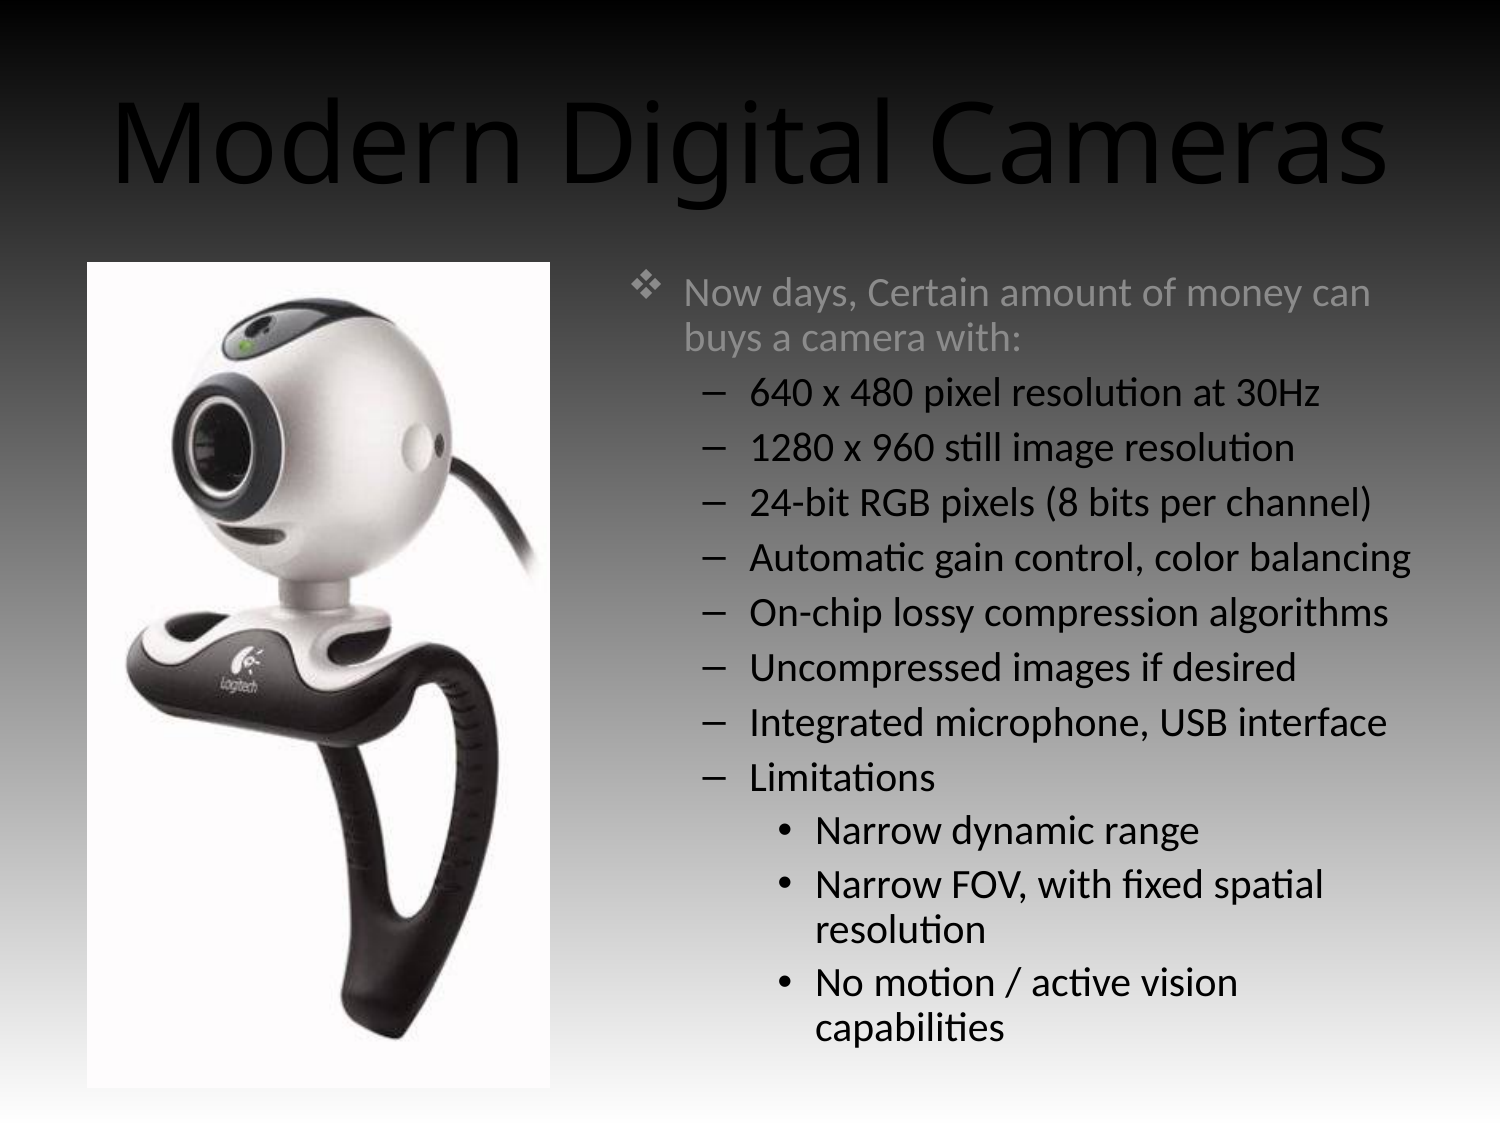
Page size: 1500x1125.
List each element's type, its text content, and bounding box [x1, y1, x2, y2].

picture [87, 262, 550, 1088]
list Now days, Certain amount of money can buys a camera with: 640 x 480 pixel resolution at 30Hz 1280 x 960 still image resolution 24-bit RGB pixels (8 bits per channel) Automatic gain control, color balancing On-chip lossy compression algorithms Uncompressed images if desired Integrated microphone, USB interface Limitations Narrow dynamic range Narrow FOV, with fixed spatial resolution No motion / active vision capabilities [612, 262, 1450, 1075]
title Modern Digital Cameras [75, 45, 1425, 233]
